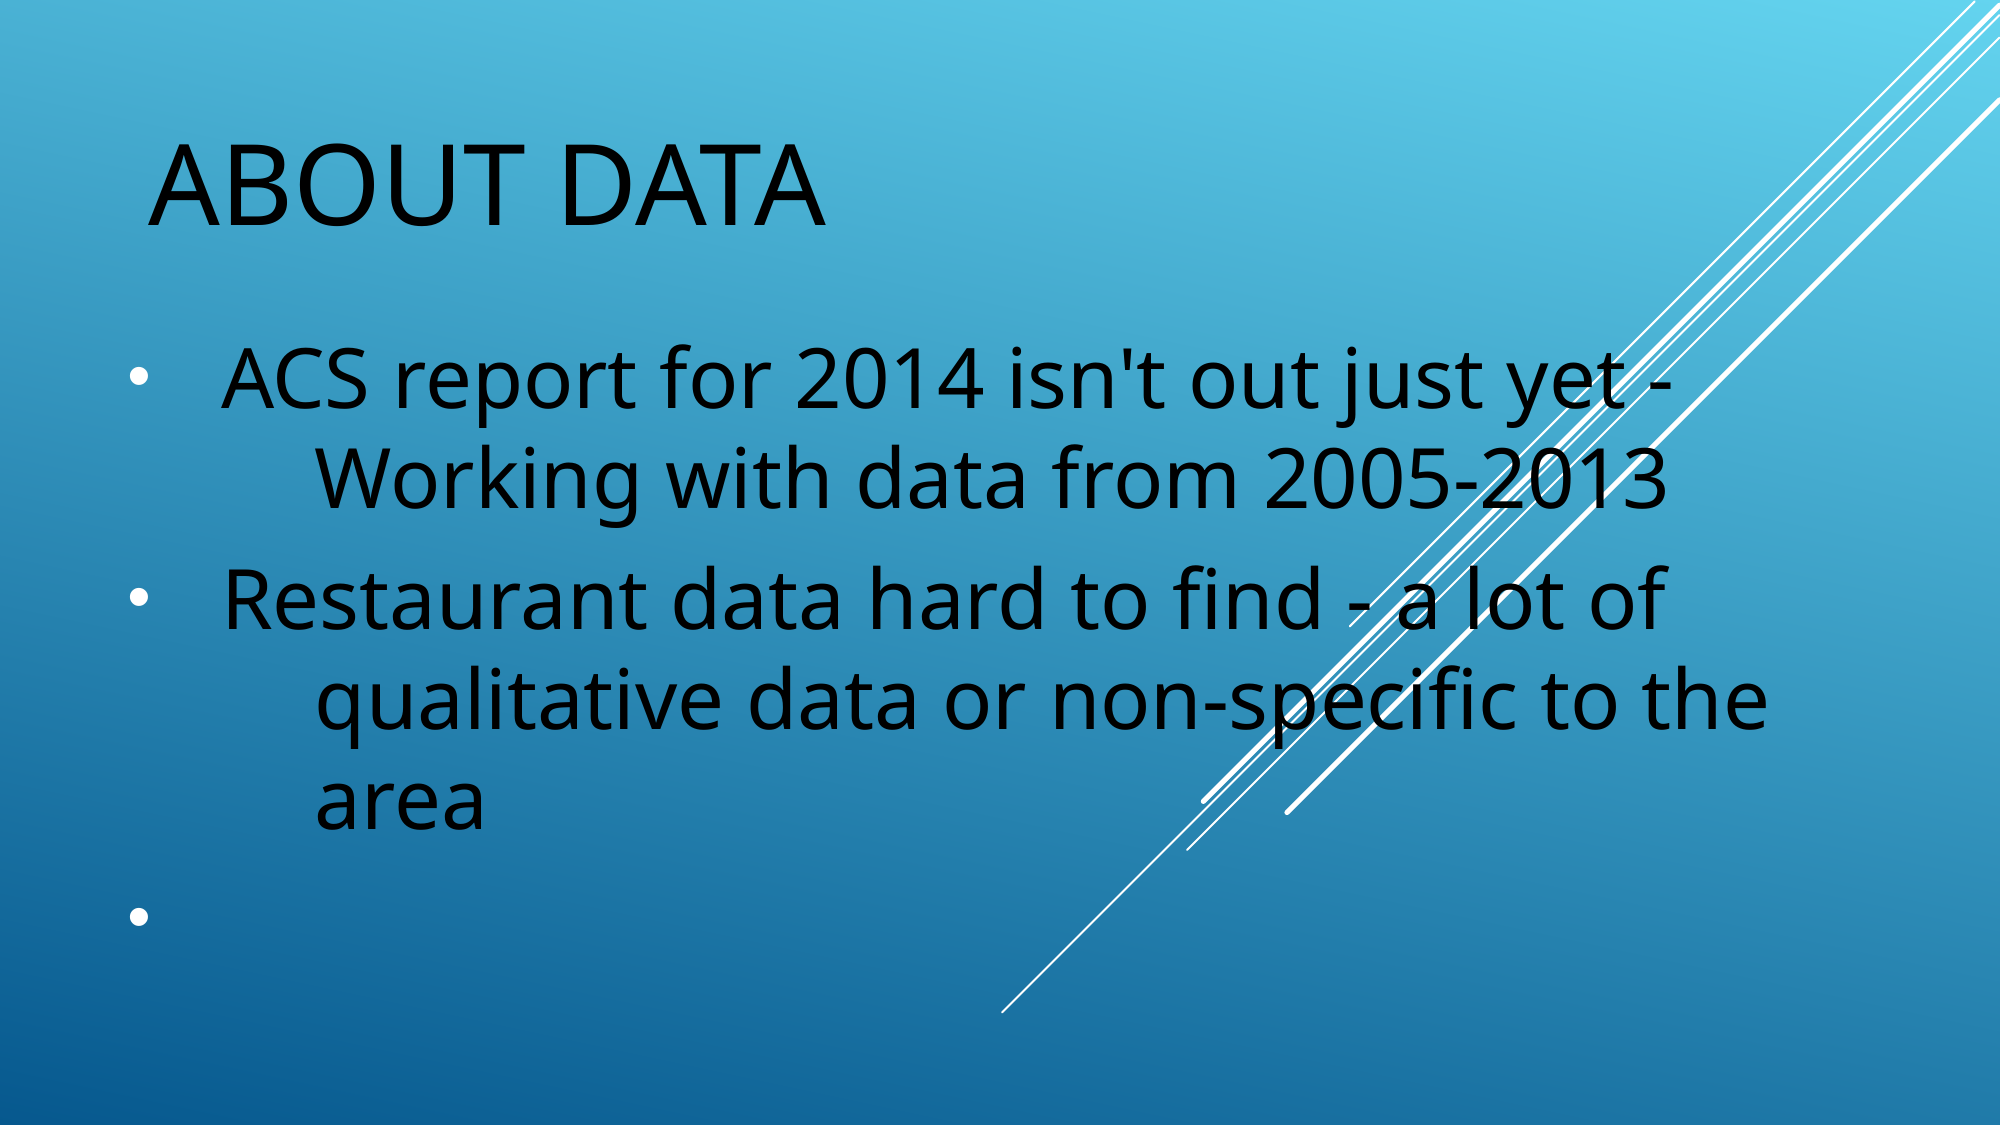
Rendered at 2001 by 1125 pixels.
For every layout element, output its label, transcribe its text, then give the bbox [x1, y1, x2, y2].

title About Data [133, 42, 1719, 256]
subtitle ACS report for 2014 isn't out just yet - Working with data from 2005-2013 Restaurant data hard to find - a lot of qualitative data or non-specific to the area [112, 318, 1879, 1053]
